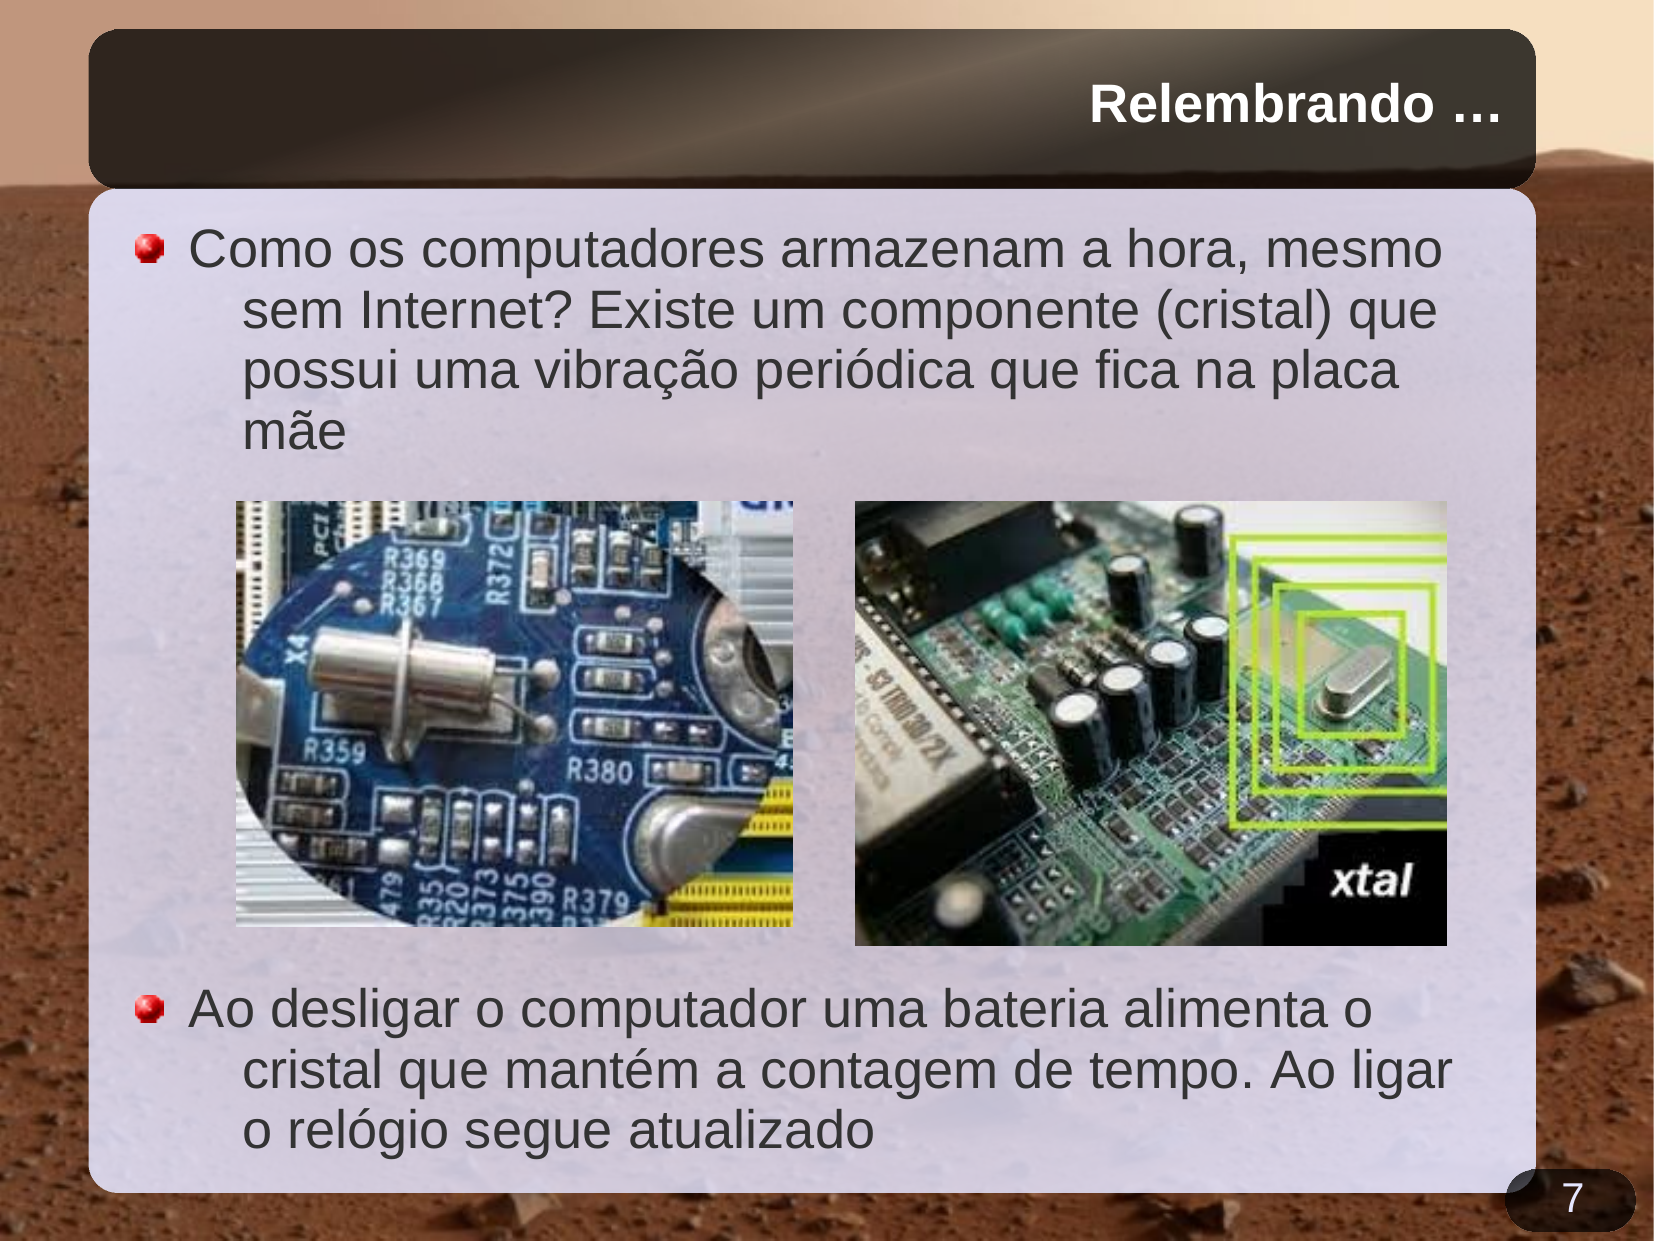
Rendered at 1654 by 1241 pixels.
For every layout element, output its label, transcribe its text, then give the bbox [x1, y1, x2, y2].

picture [0, 0, 1654, 1241]
list Como os computadores armazenam a hora, mesmo sem Internet? Existe um componente (cristal) que possui uma vibração periódica que fica na placa mãe Ao desligar o computador uma bateria alimenta o cristal que mantém a contagem de tempo. Ao ligar o relógio segue atualizado [118, 218, 1477, 1164]
title Relembrando … [118, 59, 1506, 148]
